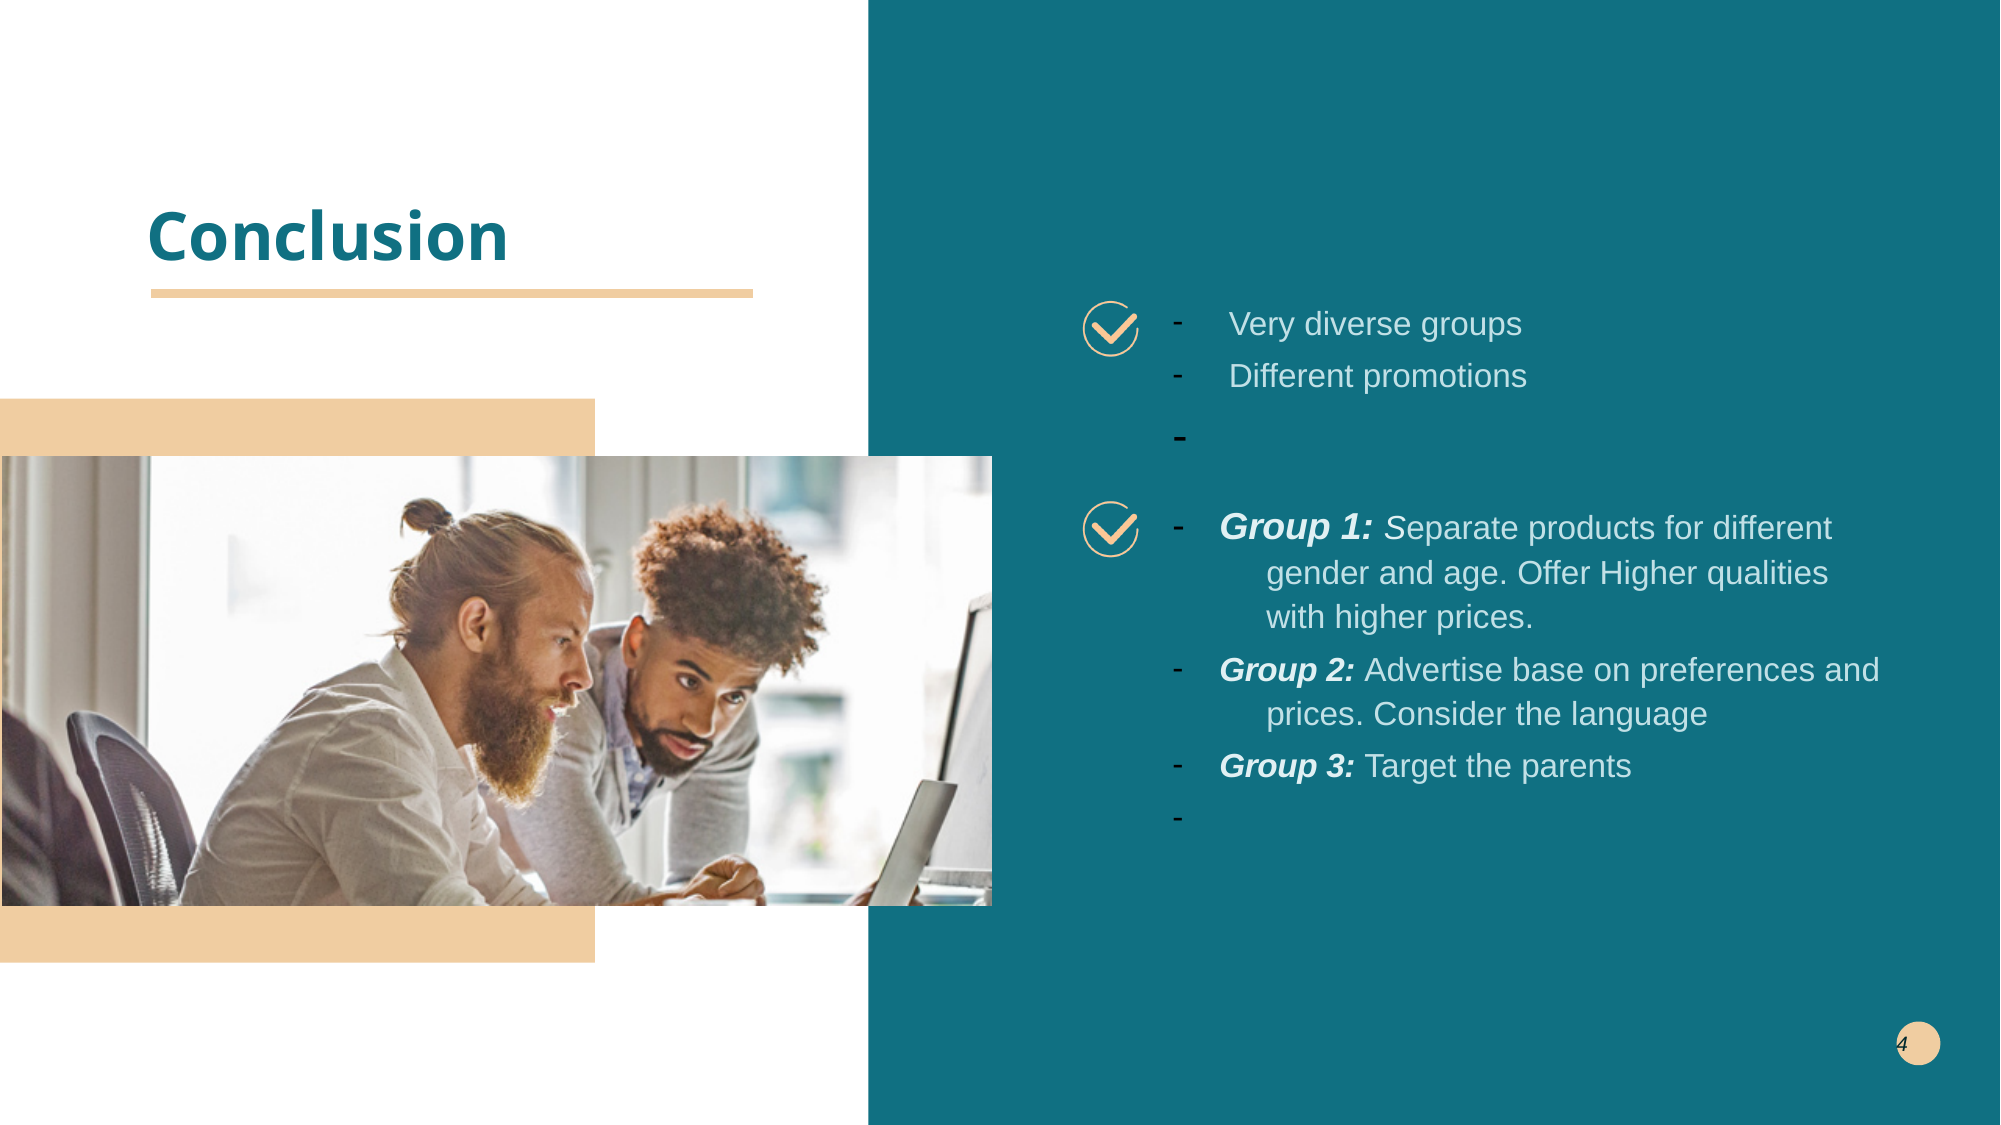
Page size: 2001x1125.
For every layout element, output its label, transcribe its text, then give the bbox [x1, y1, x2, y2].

title Conclusion [131, 187, 777, 283]
text_box [1881, 1012, 1940, 1073]
picture [2, 456, 992, 906]
picture [1063, 481, 1158, 577]
picture [1063, 281, 1158, 376]
list Group 1: Separate products for different gender and age. Offer Higher qualities with higher prices. Group 2: Advertise base on preferences and prices. Consider the language Group 3: Target the parents [1157, 490, 1901, 812]
list Very diverse groups Different promotions [1157, 290, 1901, 490]
